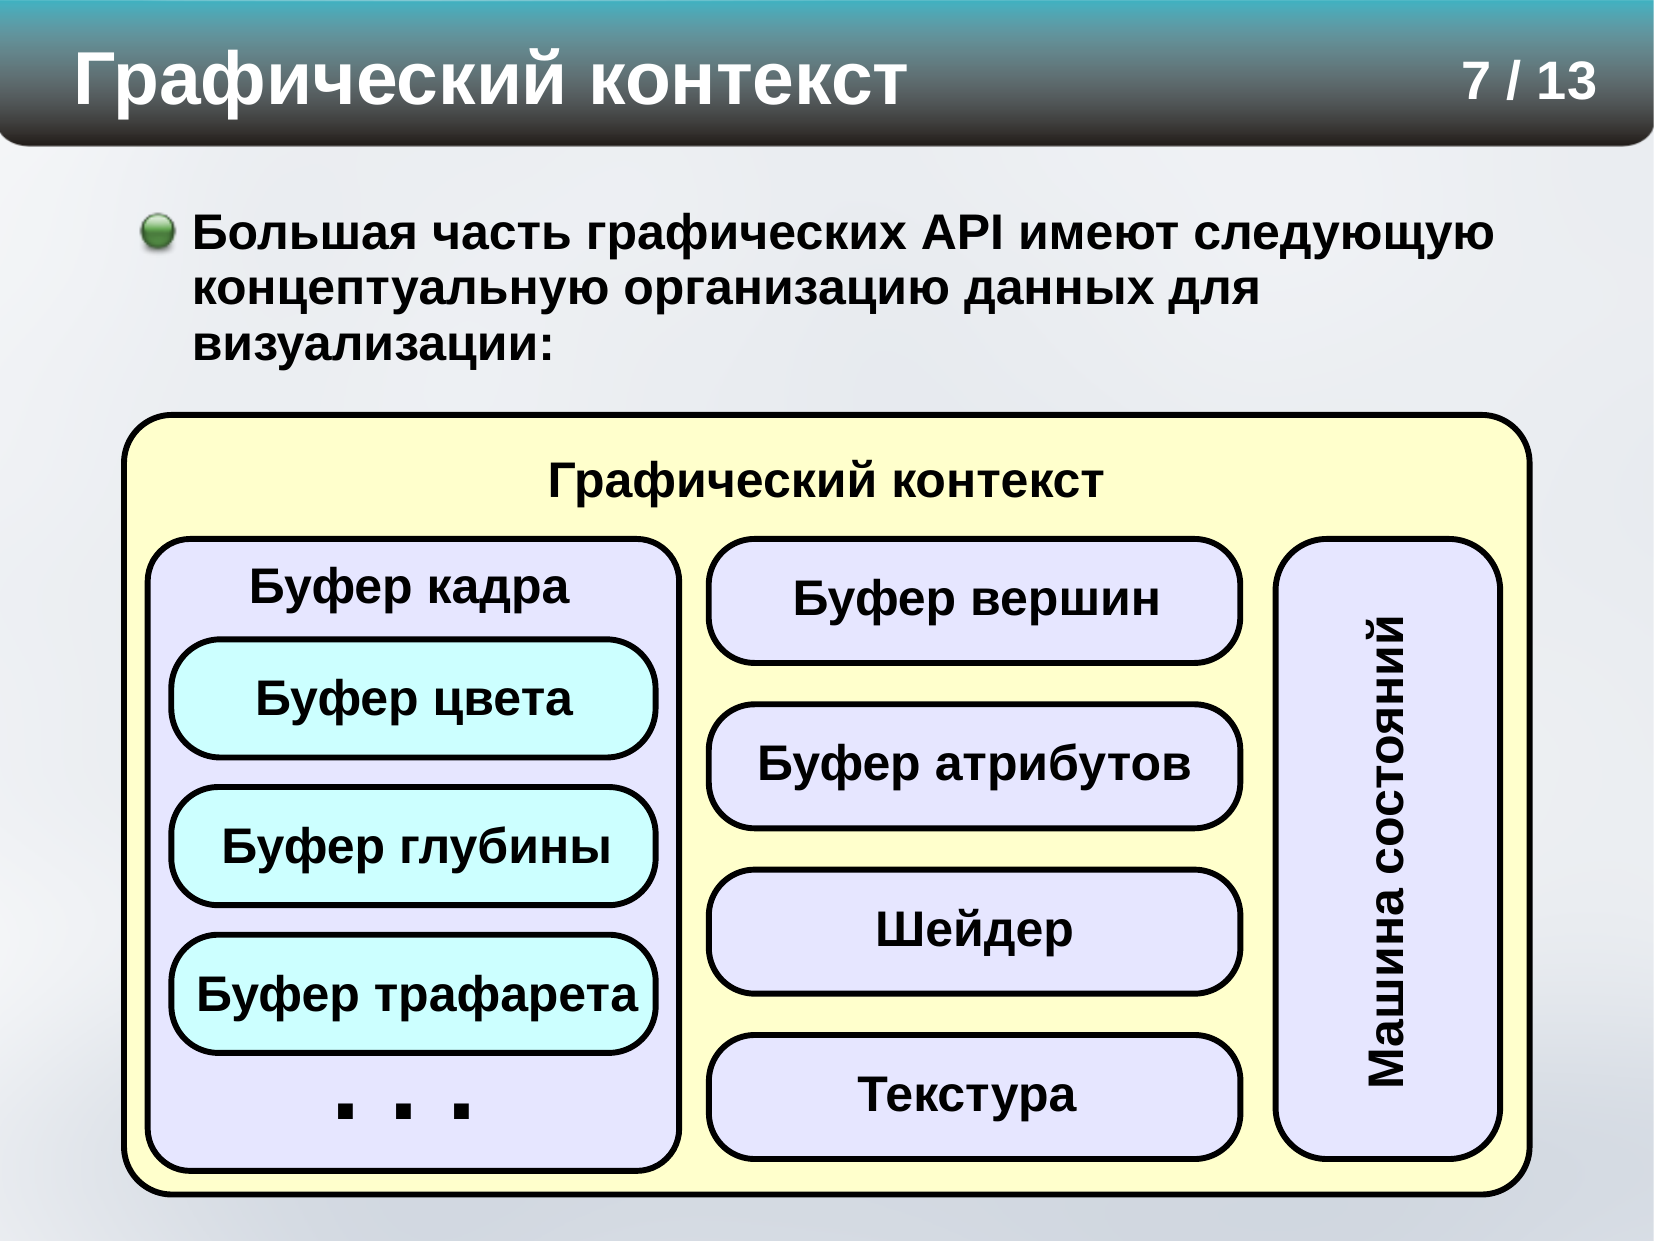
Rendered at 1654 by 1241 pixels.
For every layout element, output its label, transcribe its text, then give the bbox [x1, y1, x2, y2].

picture [0, 0, 1654, 1241]
text_box Машина состояний [1350, 599, 1422, 1105]
text_box Графический контекст [59, 29, 1418, 129]
text_box Буфер цвета [240, 663, 589, 734]
text_box Буфер вершин [777, 562, 1177, 634]
text_box Буфер атрибутов [742, 727, 1208, 799]
text_box Большая часть графических API имеют следующую концептуальную организацию данных для визуализации: [118, 196, 1595, 379]
text_box <number> / 13 [1446, 42, 1654, 179]
text_box [124, 414, 1530, 1195]
text_box Шейдер [860, 893, 1090, 964]
text_box . . . [317, 1017, 492, 1149]
text_box Буфер трафарета [181, 958, 654, 1030]
text_box Буфер кадра [234, 550, 585, 622]
text_box Текстура [842, 1058, 1092, 1130]
text_box Графический контекст [532, 444, 1121, 516]
text_box Буфер глубины [206, 810, 632, 882]
